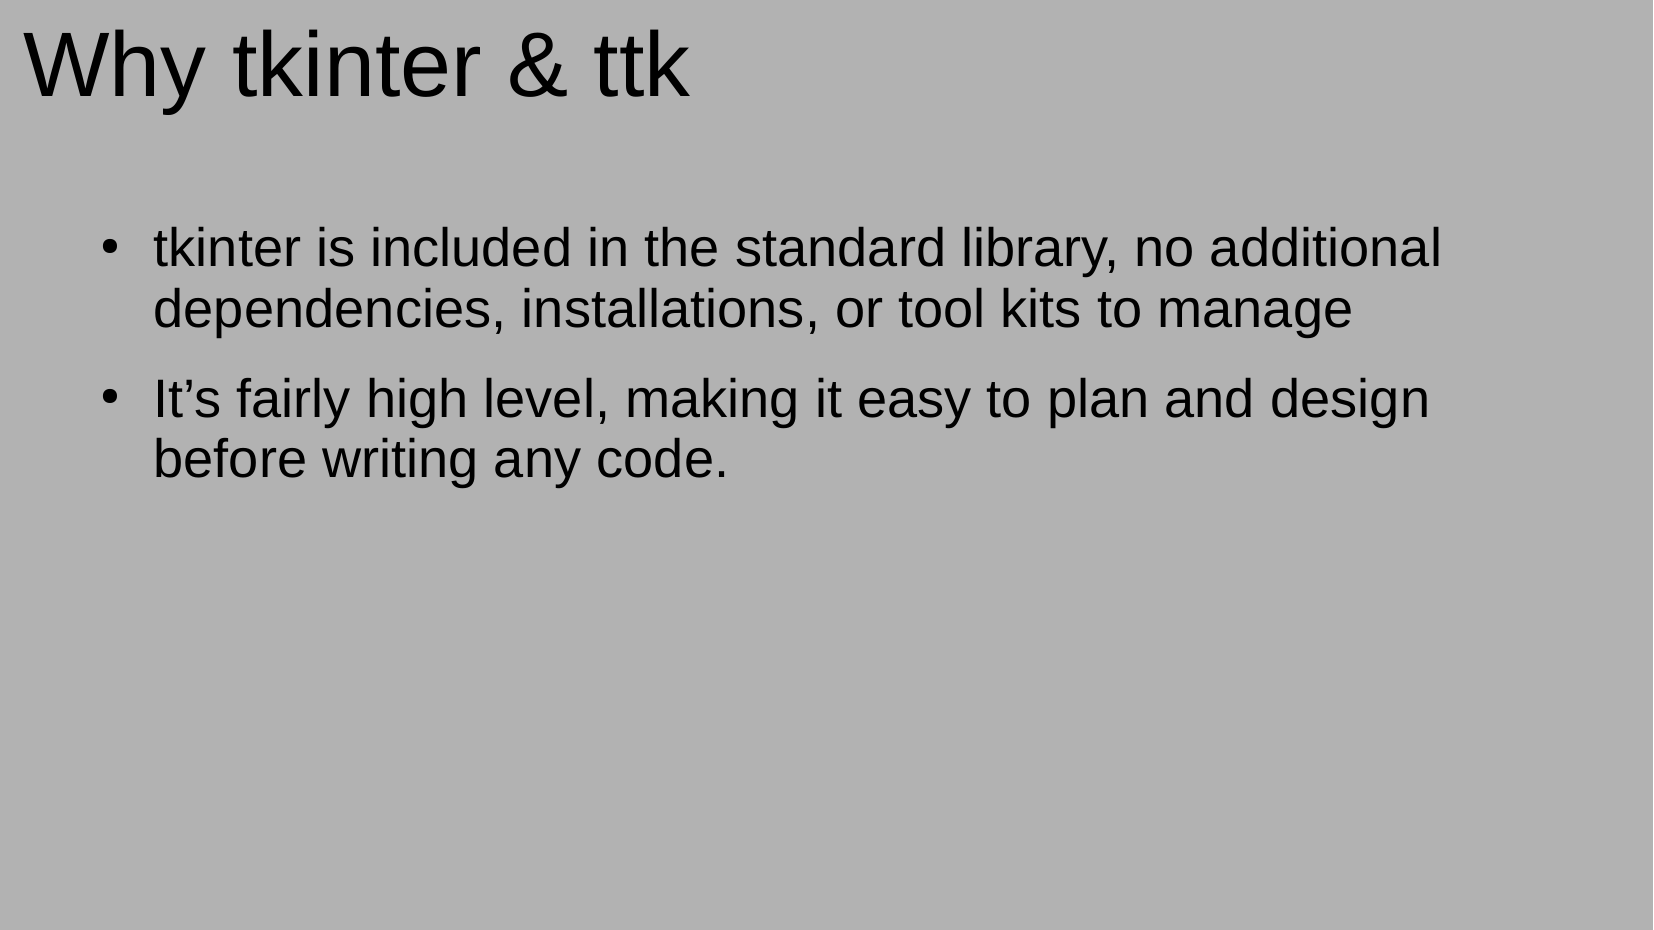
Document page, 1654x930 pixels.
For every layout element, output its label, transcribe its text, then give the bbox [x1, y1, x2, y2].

list tkinter is included in the standard library, no additional dependencies, installations, or tool kits to manage It’s fairly high level, making it easy to plan and design before writing any code. [82, 217, 1571, 757]
title Why tkinter & ttk [23, 11, 1588, 119]
